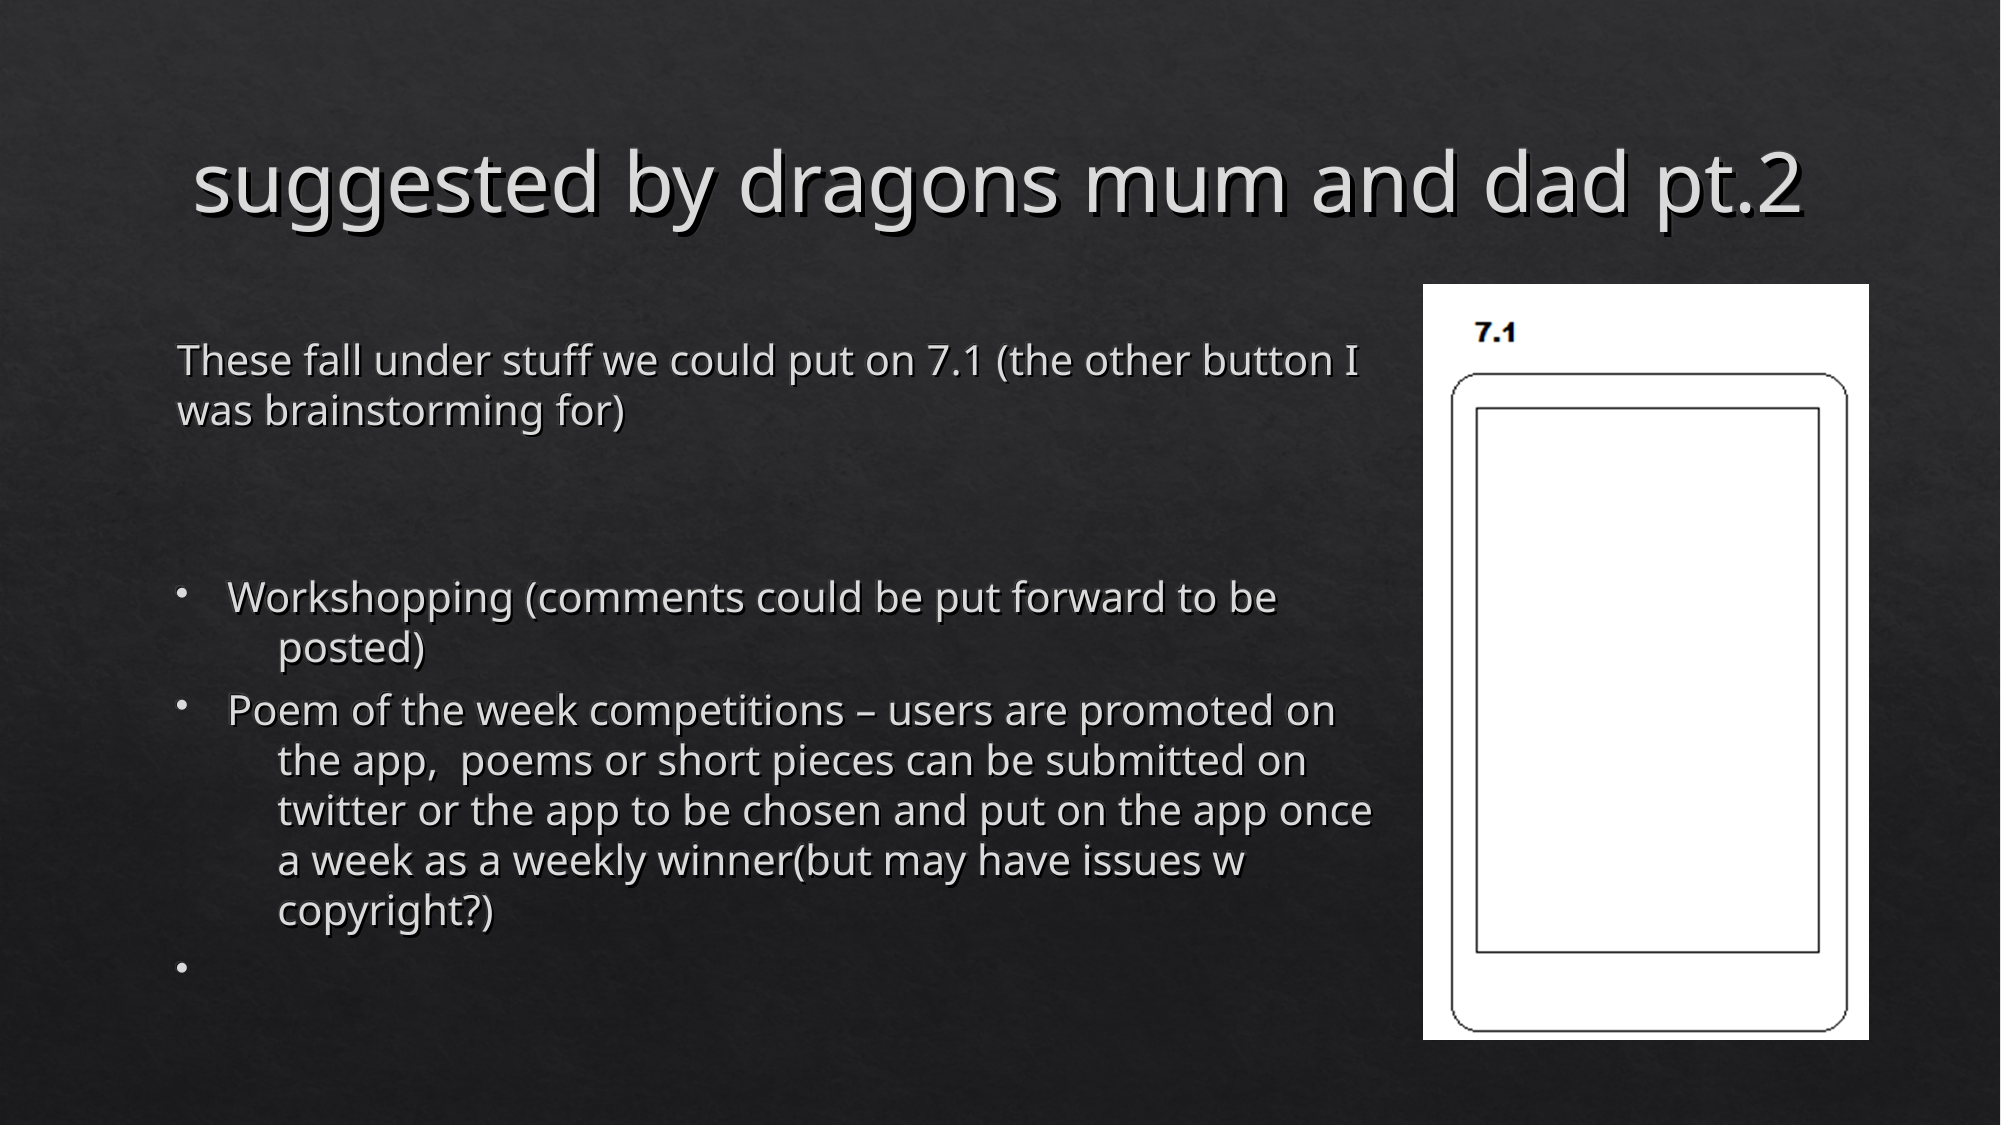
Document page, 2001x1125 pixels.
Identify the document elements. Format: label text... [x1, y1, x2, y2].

title suggested by dragons mum and dad pt.2 [149, 99, 1849, 260]
picture [1423, 284, 1869, 1040]
list These fall under stuff we could put on 7.1 (the other button I was brainstorming for) Workshopping (comments could be put forward to be posted) Poem of the week competitions – users are promoted on the app, poems or short pieces can be submitted on twitter or the app to be chosen and put on the app once a week as a weekly winner(but may have issues w copyright?) [149, 325, 1390, 1082]
